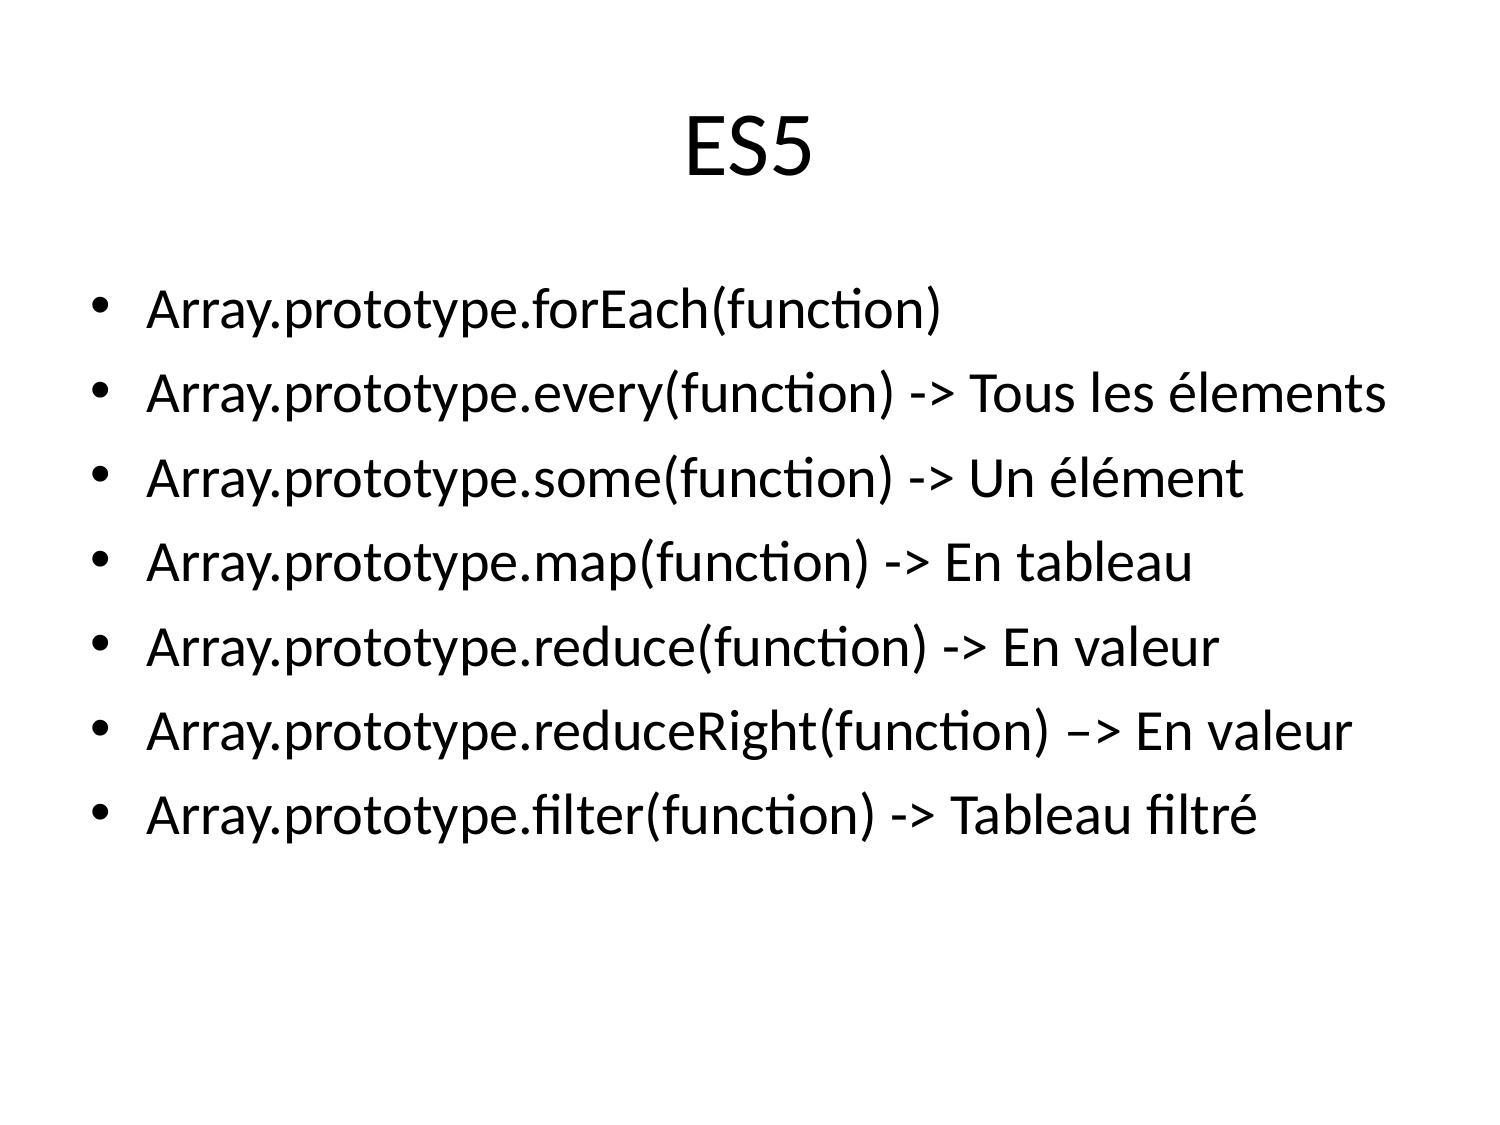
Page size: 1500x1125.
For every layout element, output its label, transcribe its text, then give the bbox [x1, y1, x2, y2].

list Array.prototype.forEach(function) Array.prototype.every(function) -> Tous les élements Array.prototype.some(function) -> Un élément Array.prototype.map(function) -> En tableau Array.prototype.reduce(function) -> En valeur Array.prototype.reduceRight(function) –> En valeur Array.prototype.filter(function) -> Tableau filtré [75, 262, 1426, 1005]
title ES5 [75, 45, 1426, 233]
